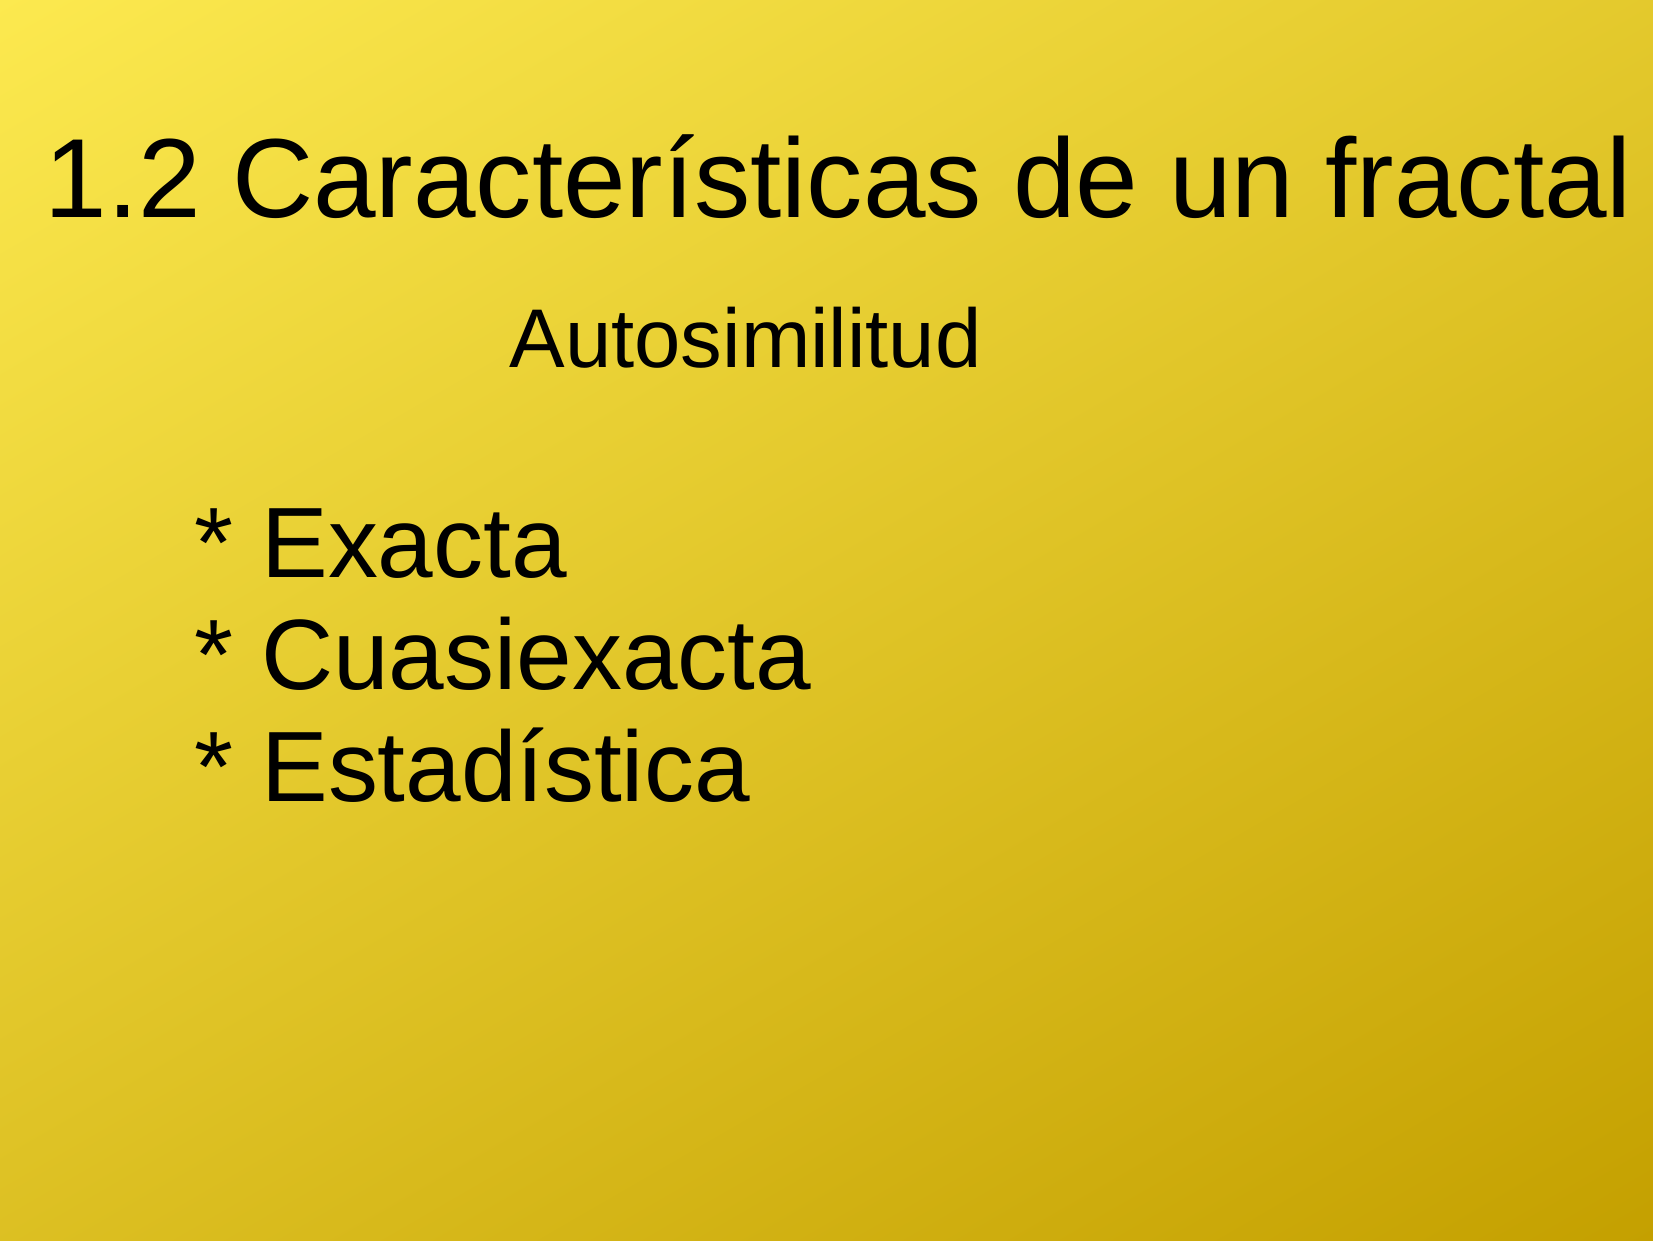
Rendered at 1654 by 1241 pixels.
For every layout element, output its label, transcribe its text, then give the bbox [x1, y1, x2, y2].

text_box 1.2 Características de un fractal [30, 108, 1648, 250]
text_box * Exacta * Cuasiexacta * Estadística [180, 480, 1411, 961]
text_box Autosimilitud [495, 285, 997, 394]
